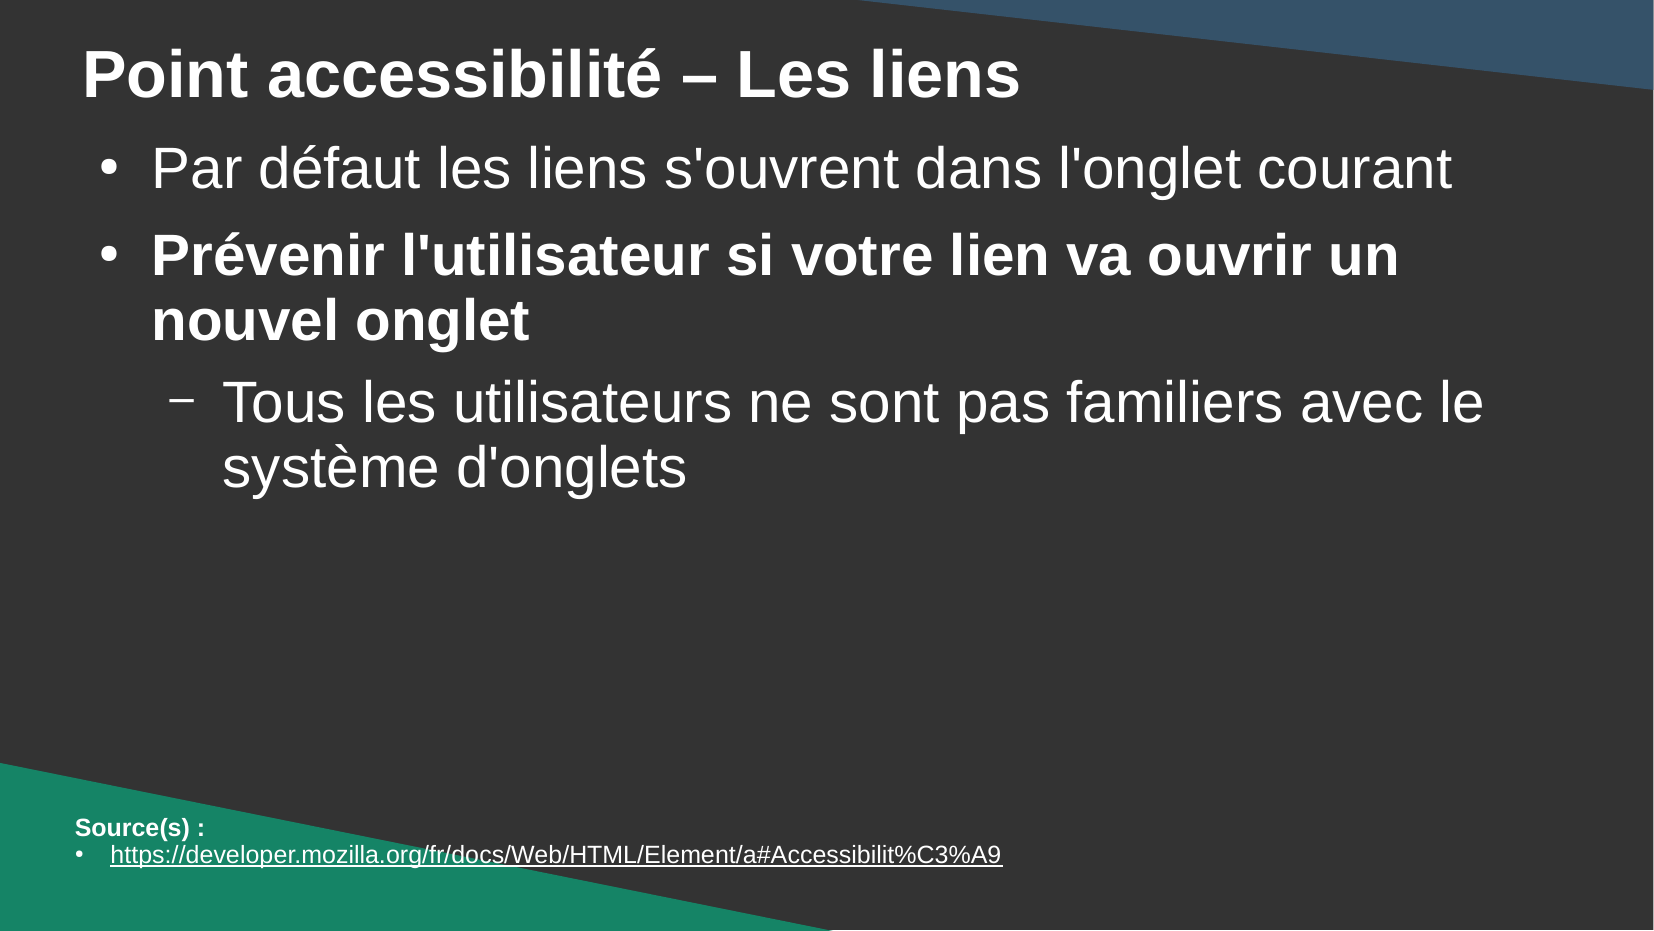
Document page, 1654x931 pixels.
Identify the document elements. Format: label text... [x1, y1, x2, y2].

list Par défaut les liens s'ouvrent dans l'onglet courant Prévenir l'utilisateur si votre lien va ouvrir un nouvel onglet Tous les utilisateurs ne sont pas familiers avec le système d'onglets [80, 135, 1605, 579]
title Point accessibilité – Les liens [82, 37, 1571, 122]
text_box [0, 762, 209, 931]
text_box Source(s) : https://developer.mozilla.org/fr/docs/Web/HTML/Element/a#Accessibilit%C3%A9 [60, 805, 1546, 931]
text_box [857, 0, 1654, 90]
